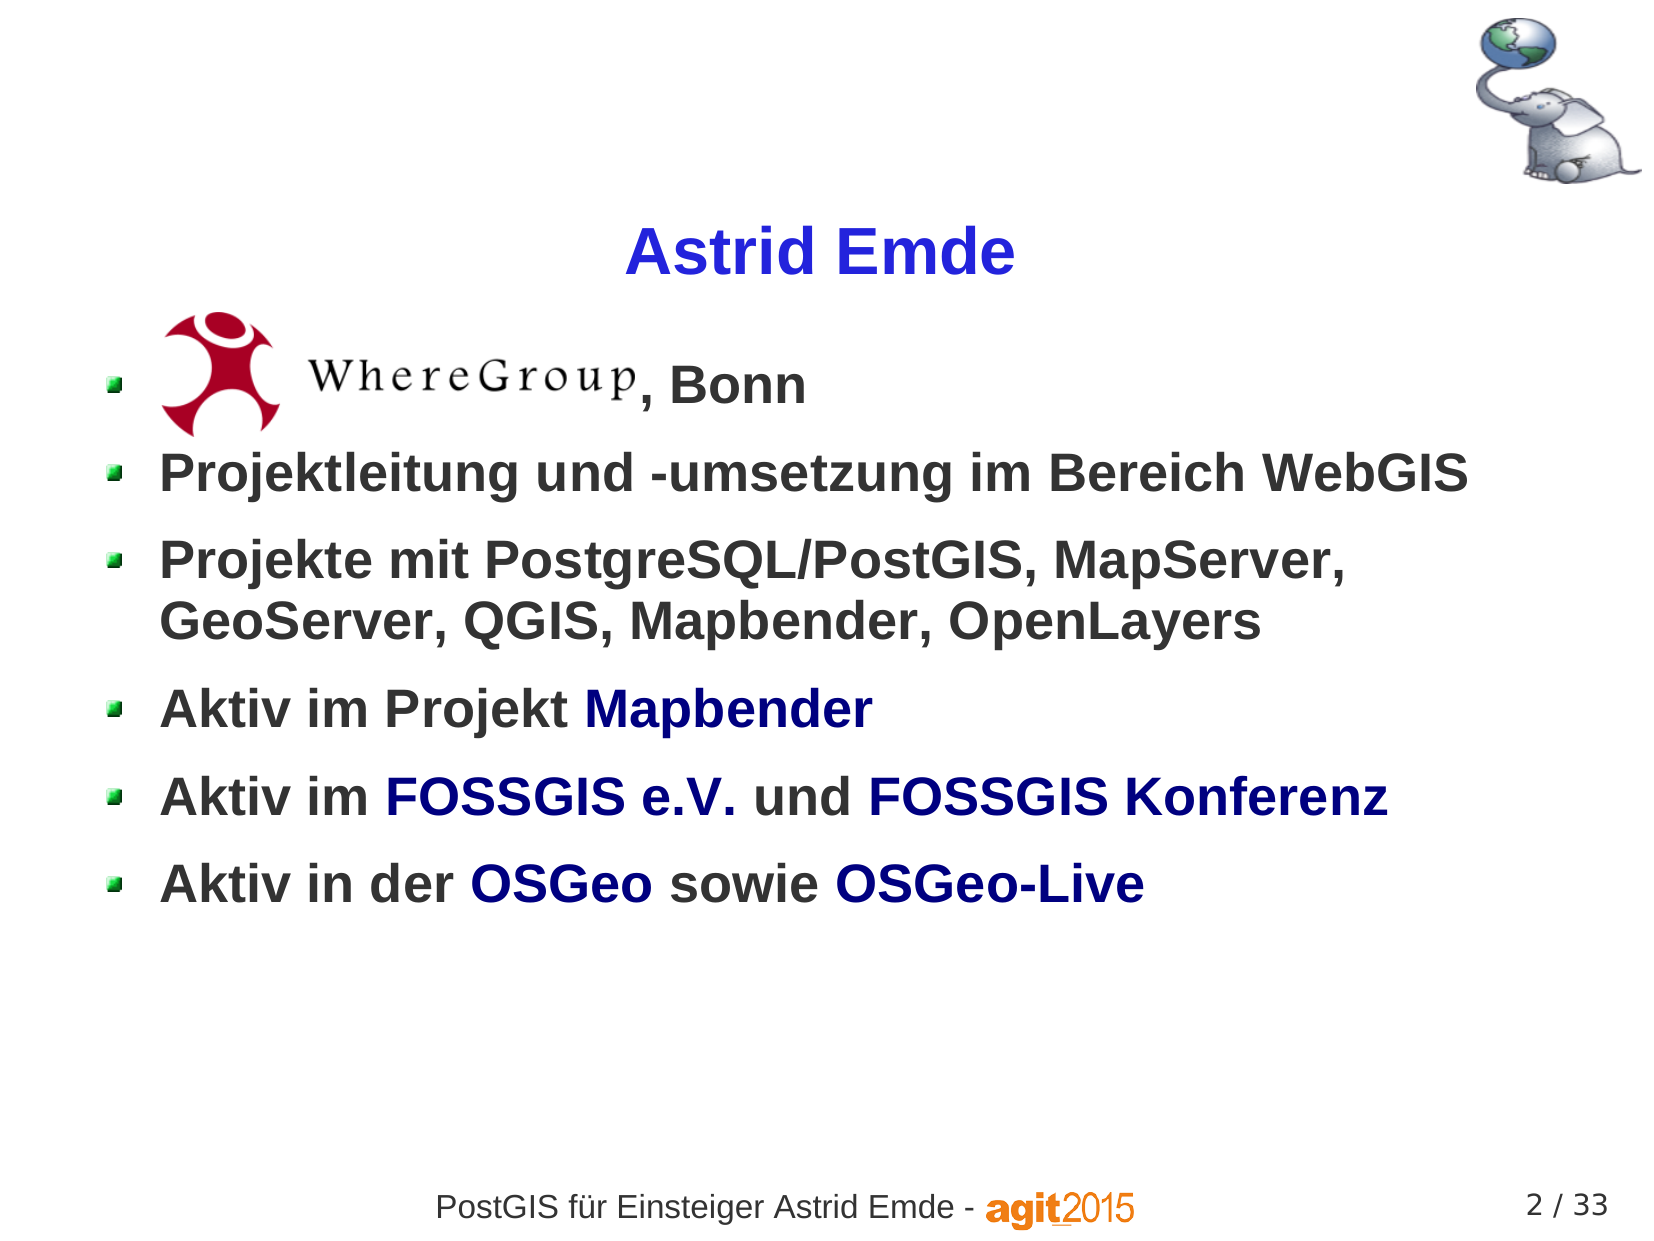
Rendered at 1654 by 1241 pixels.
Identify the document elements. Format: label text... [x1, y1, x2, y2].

title Astrid Emde [76, 177, 1565, 325]
picture [161, 312, 635, 437]
list , Bonn Projektleitung und -umsetzung im Bereich WebGIS Projekte mit PostgreSQL/PostGIS, MapServer, GeoServer, QGIS, Mapbender, OpenLayers Aktiv im Projekt Mapbender Aktiv im FOSSGIS e.V. und FOSSGIS Konferenz Aktiv in der OSGeo sowie OSGeo-Live [88, 354, 1577, 1173]
picture [1476, 18, 1642, 184]
picture [986, 1192, 1134, 1231]
